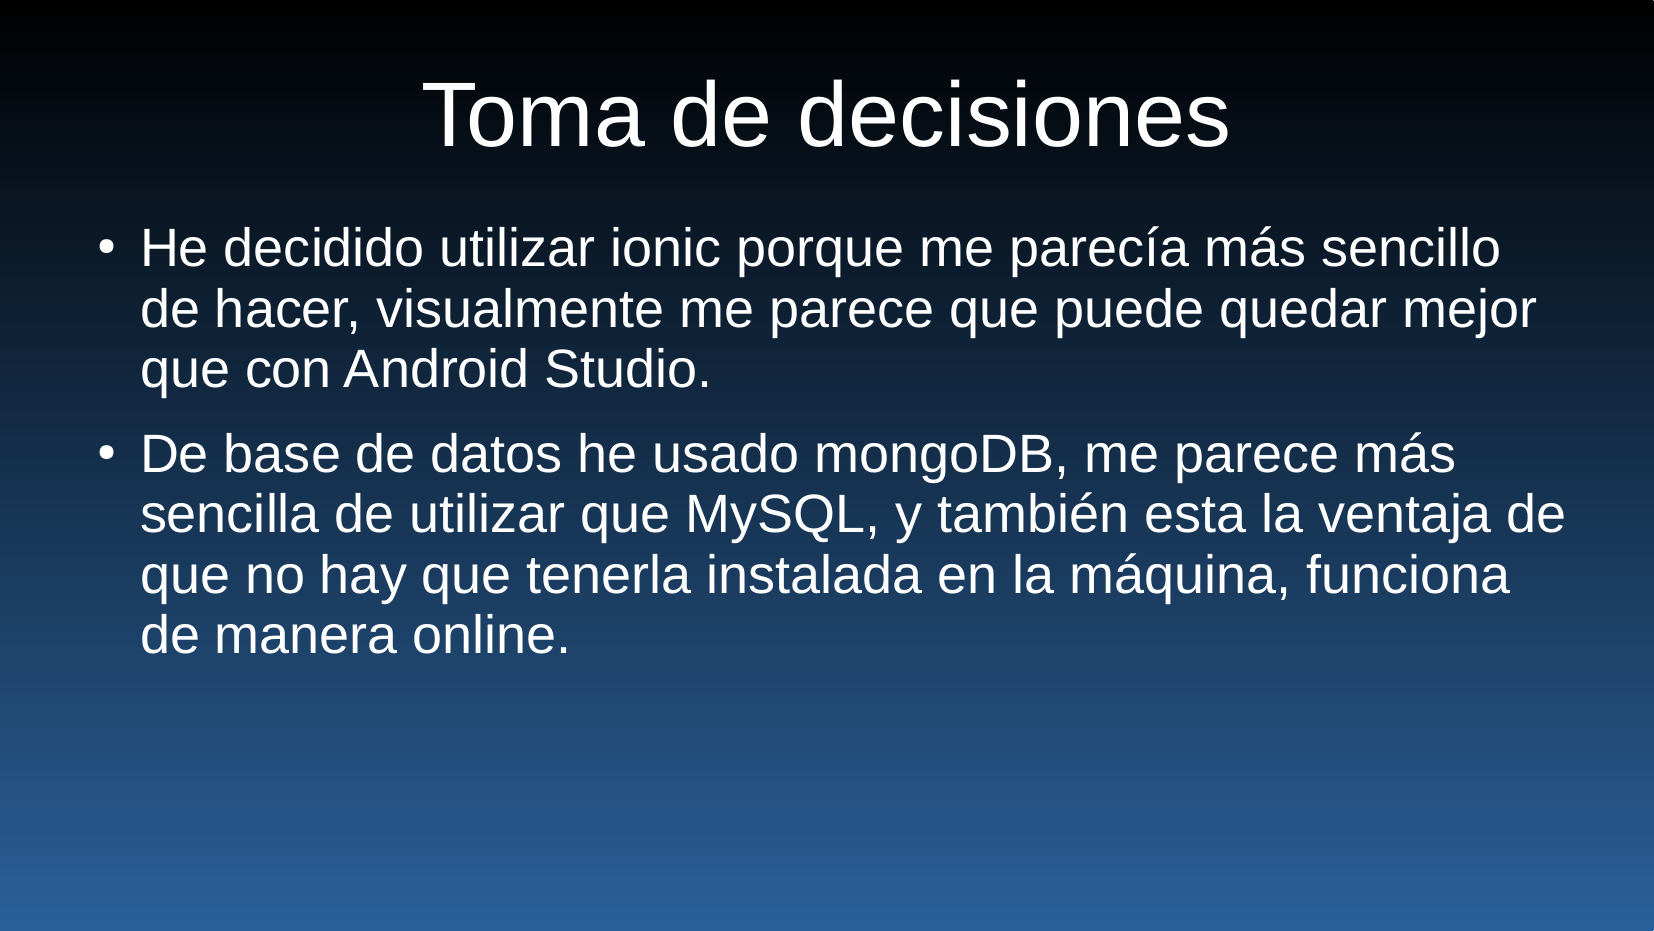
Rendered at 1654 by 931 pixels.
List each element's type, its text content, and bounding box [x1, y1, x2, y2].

title Toma de decisiones [82, 37, 1571, 193]
list He decidido utilizar ionic porque me parecía más sencillo de hacer, visualmente me parece que puede quedar mejor que con Android Studio. De base de datos he usado mongoDB, me parece más sencilla de utilizar que MySQL, y también esta la ventaja de que no hay que tenerla instalada en la máquina, funciona de manera online. [82, 217, 1571, 758]
